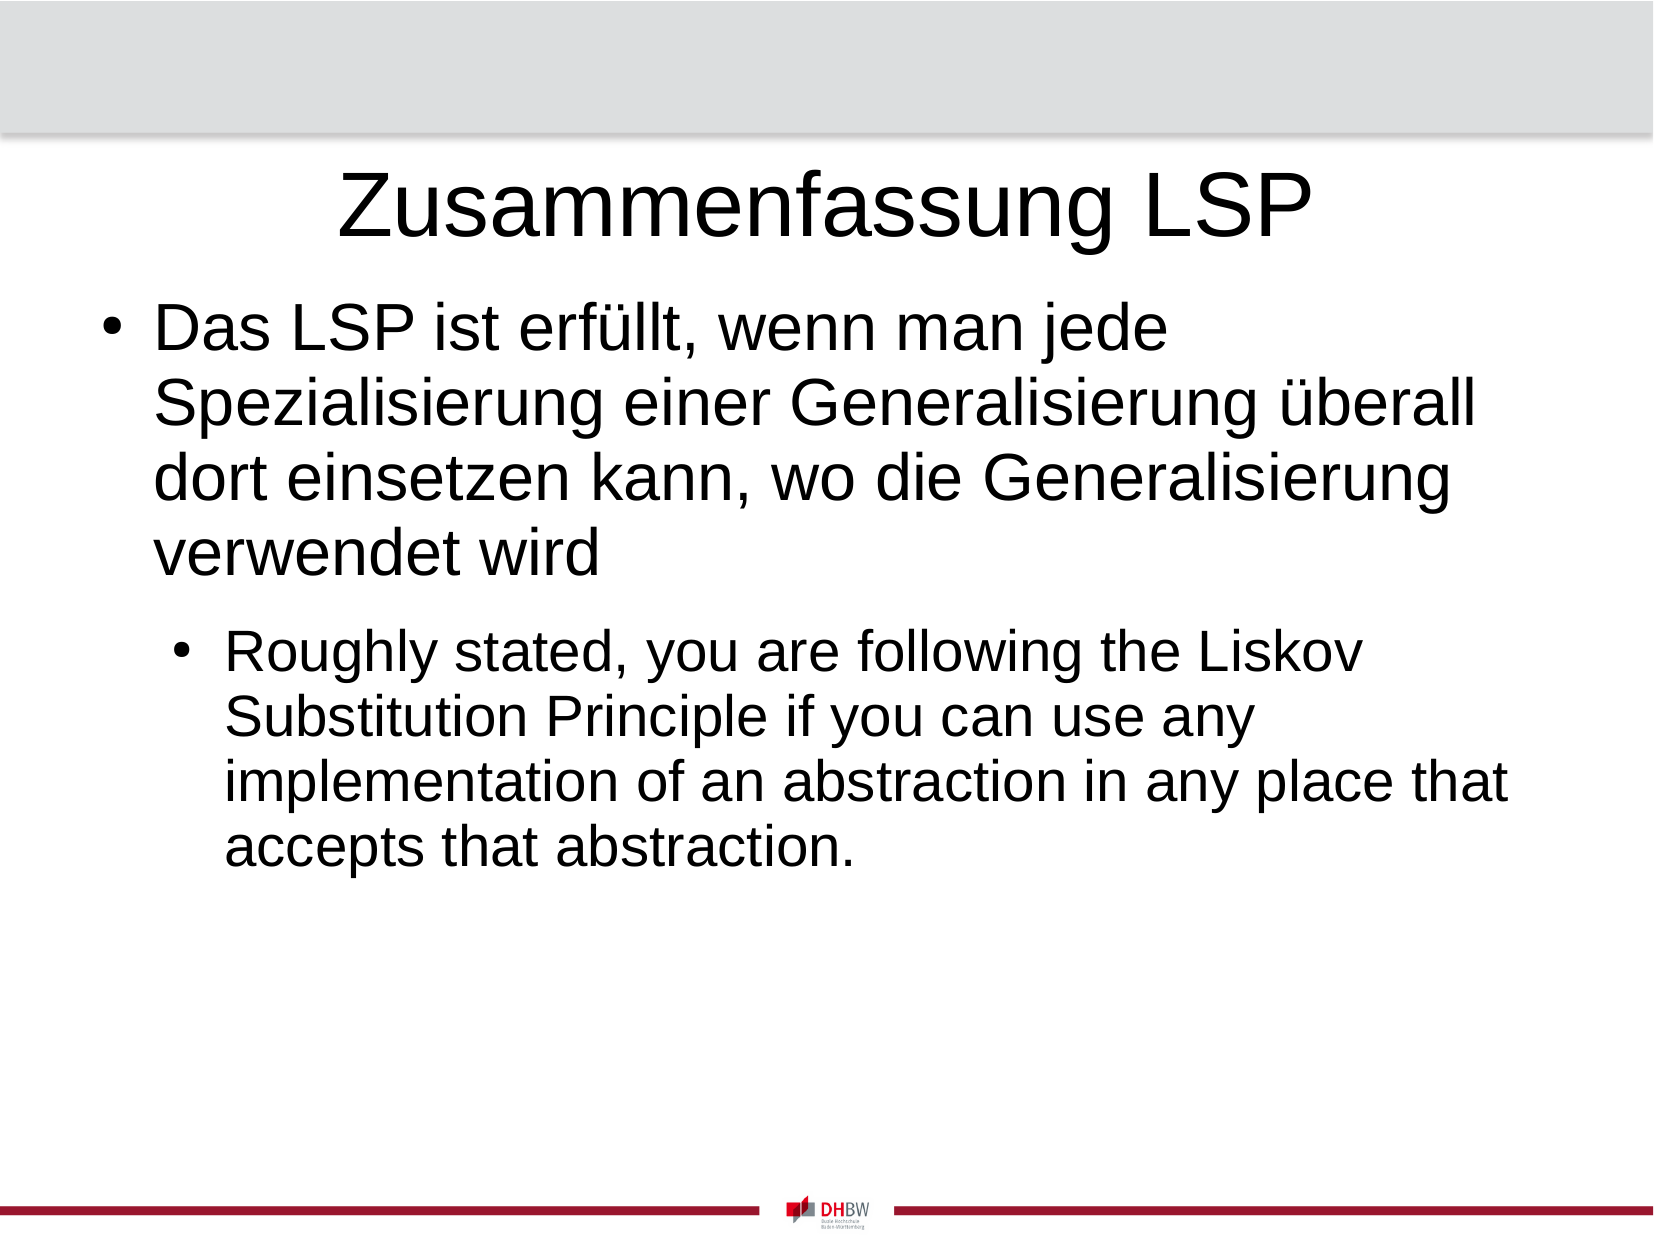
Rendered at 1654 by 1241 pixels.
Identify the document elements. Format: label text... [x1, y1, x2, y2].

title Zusammenfassung LSP [82, 49, 1571, 257]
list Das LSP ist erfüllt, wenn man jede Spezialisierung einer Generalisierung überall dort einsetzen kann, wo die Generalisierung verwendet wird Roughly stated, you are following the Liskov Substitution Principle if you can use any implementation of an abstraction in any place that accepts that abstraction. [82, 290, 1571, 1010]
picture [0, 1, 1654, 1237]
